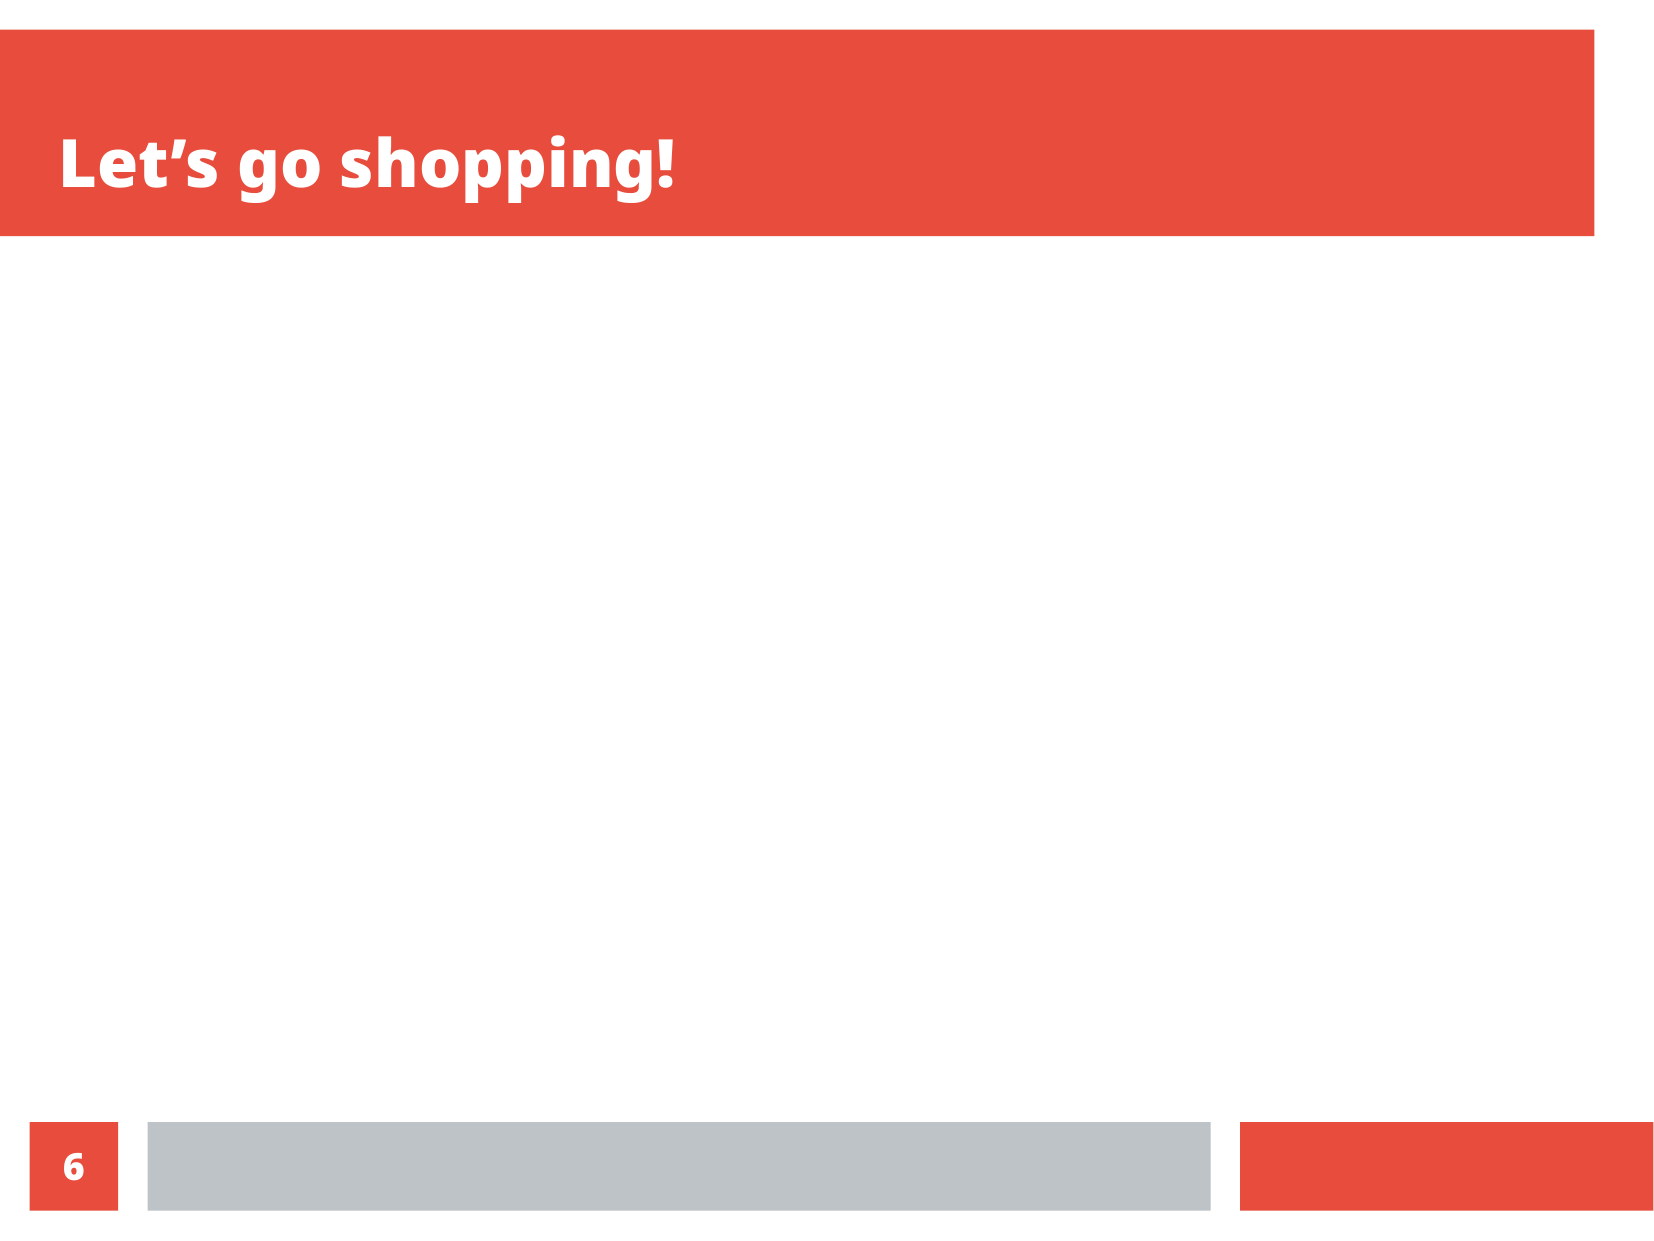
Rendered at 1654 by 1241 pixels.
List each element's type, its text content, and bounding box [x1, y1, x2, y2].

title Let’s go shopping! [59, 59, 1595, 207]
